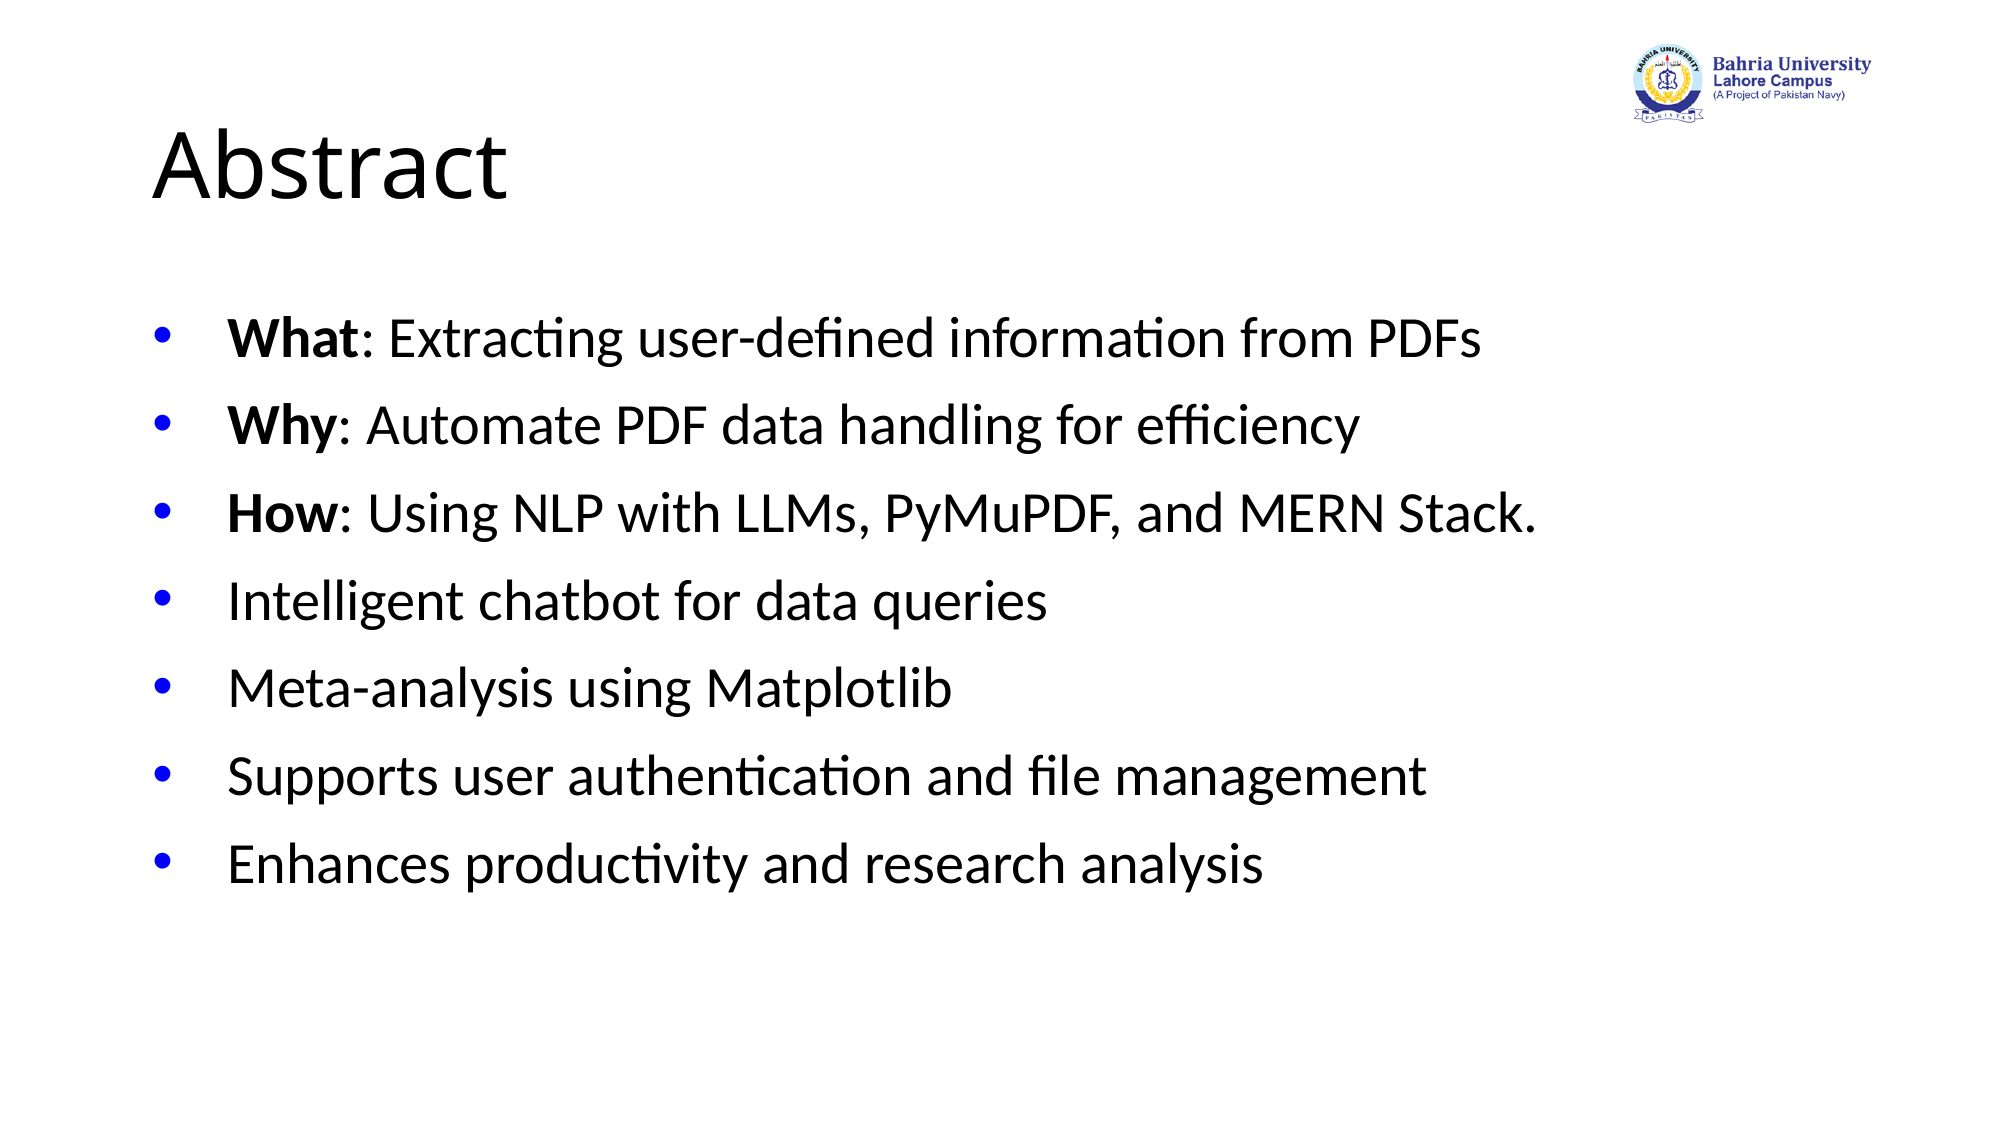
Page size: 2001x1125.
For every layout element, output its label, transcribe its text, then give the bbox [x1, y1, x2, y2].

list What: Extracting user-defined information from PDFs Why: Automate PDF data handling for efficiency How: Using NLP with LLMs, PyMuPDF, and MERN Stack. Intelligent chatbot for data queries Meta-analysis using Matplotlib Supports user authentication and file management Enhances productivity and research analysis [137, 299, 1863, 1014]
picture [1625, 41, 1952, 134]
title Abstract [137, 59, 1863, 278]
